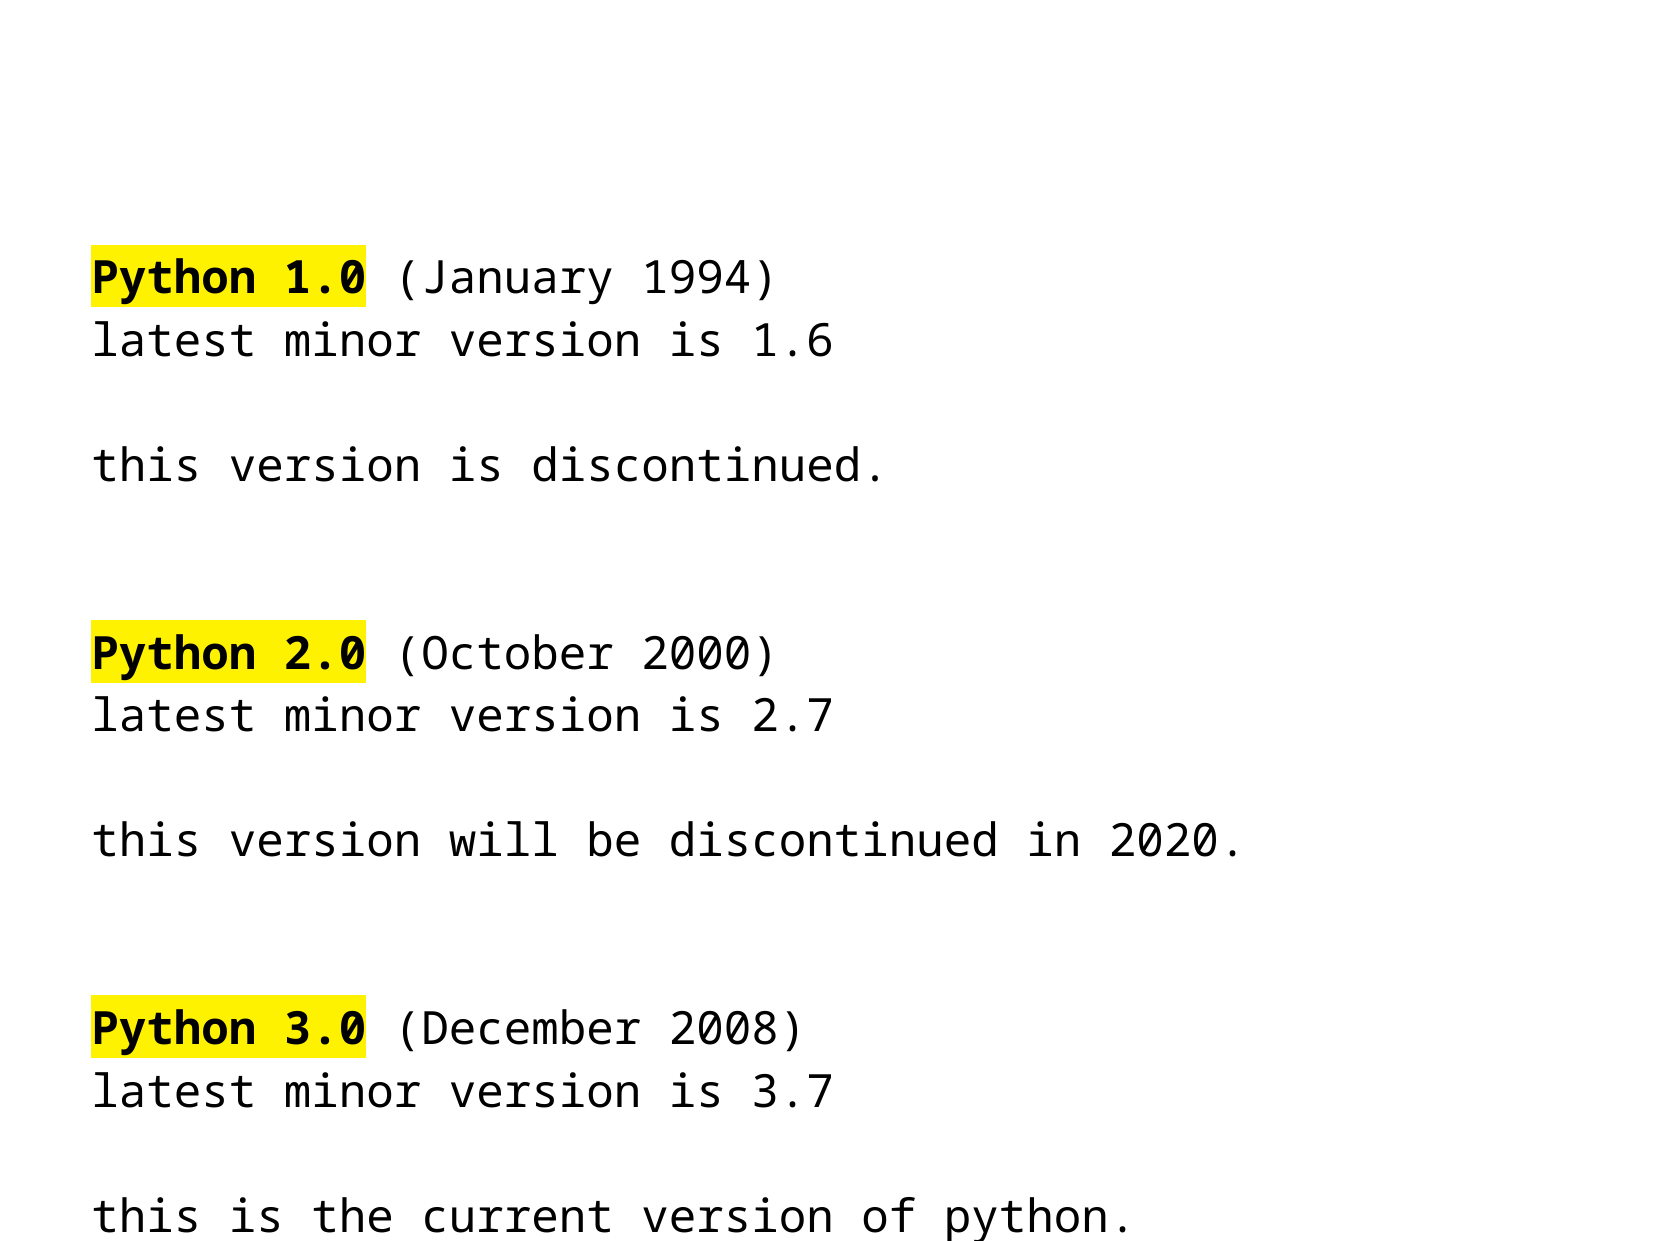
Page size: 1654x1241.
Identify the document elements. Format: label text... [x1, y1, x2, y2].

text_box Python 1.0 (January 1994) latest minor version is 1.6 this version is discontinued. Python 2.0 (October 2000) latest minor version is 2.7 this version will be discontinued in 2020. Python 3.0 (December 2008) latest minor version is 3.7 this is the current version of python. [76, 237, 1577, 1003]
